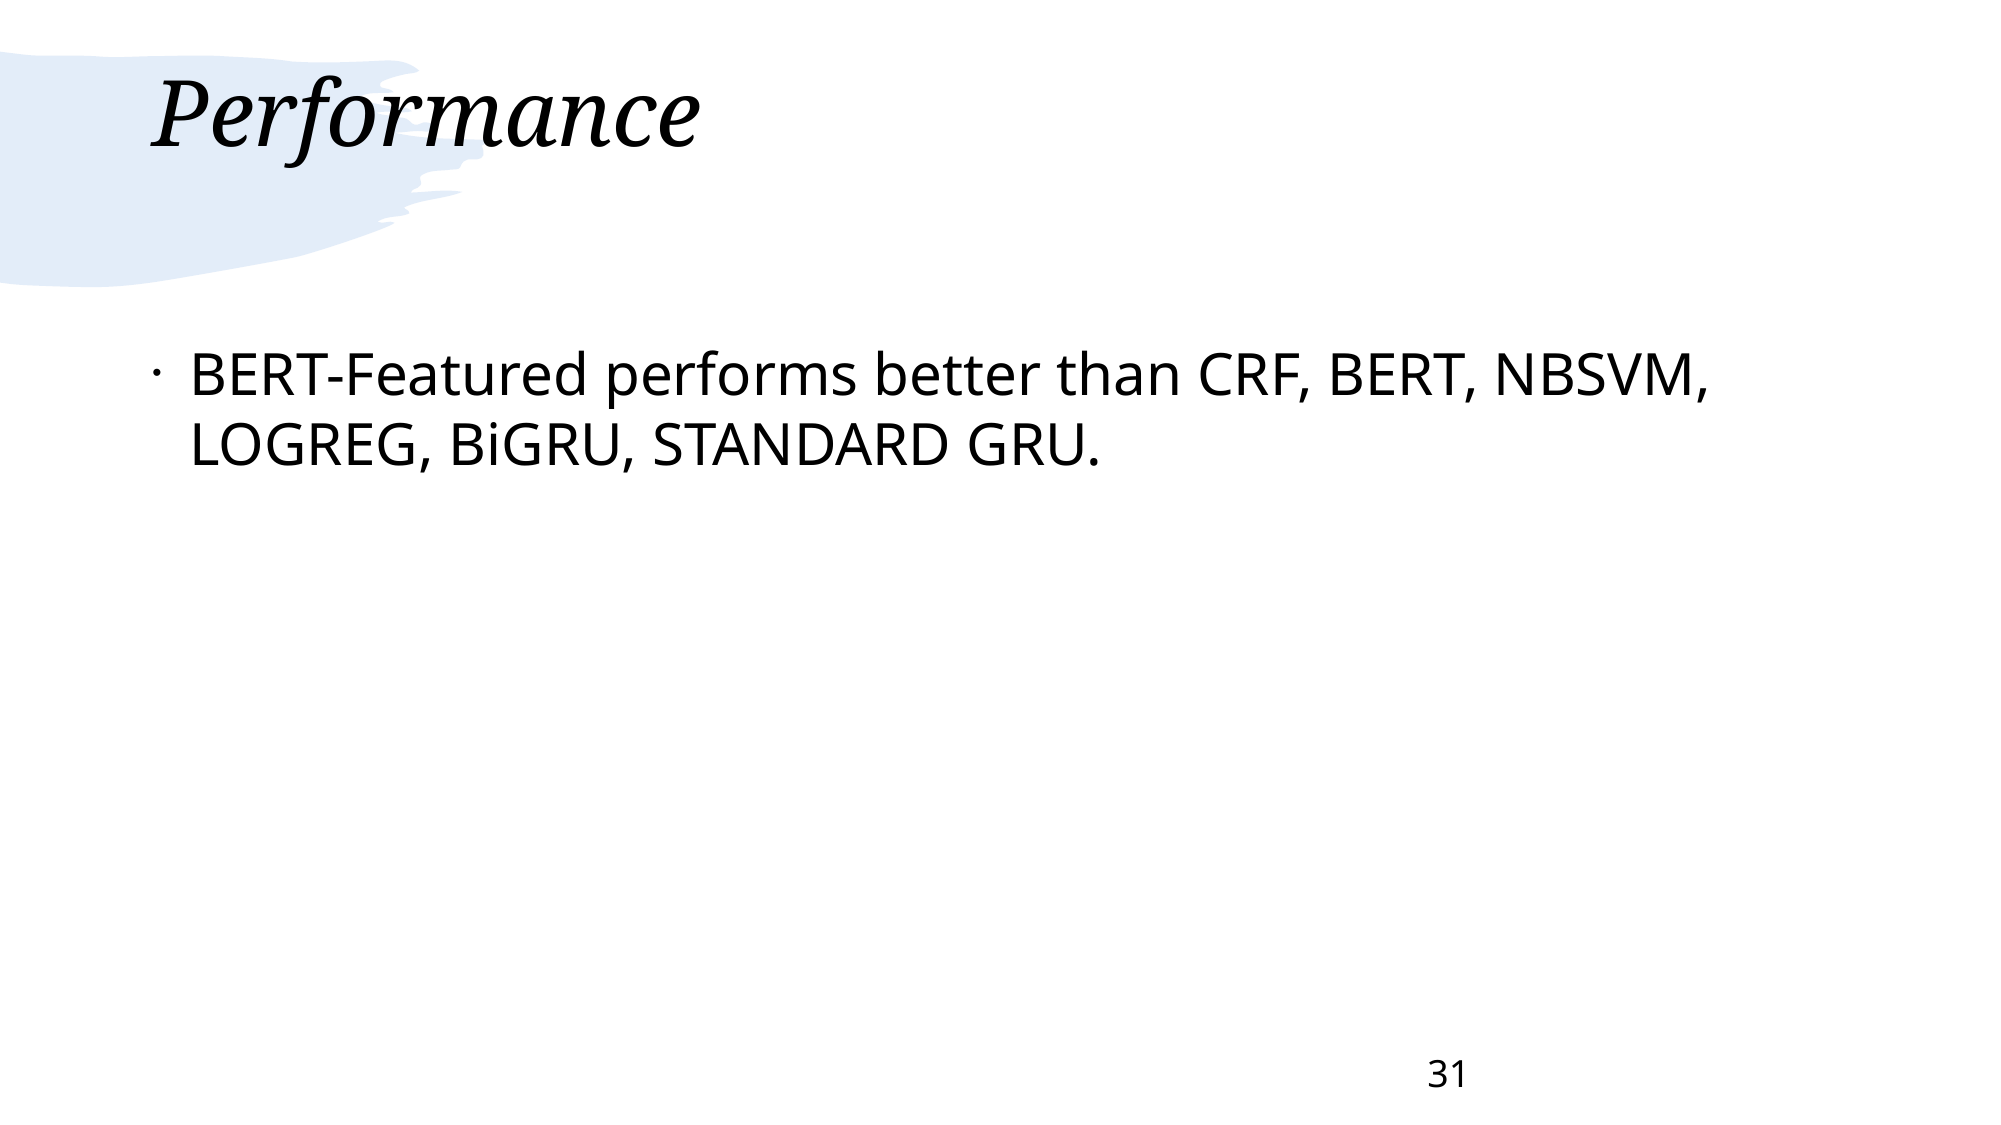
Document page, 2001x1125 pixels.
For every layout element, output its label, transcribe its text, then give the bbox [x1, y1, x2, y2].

list BERT-Featured performs better than CRF, BERT, NBSVM, LOGREG, BiGRU, STANDARD GRU. [137, 329, 1863, 1013]
title Performance [137, 59, 1863, 278]
slide_number <number> [1412, 1042, 1863, 1103]
